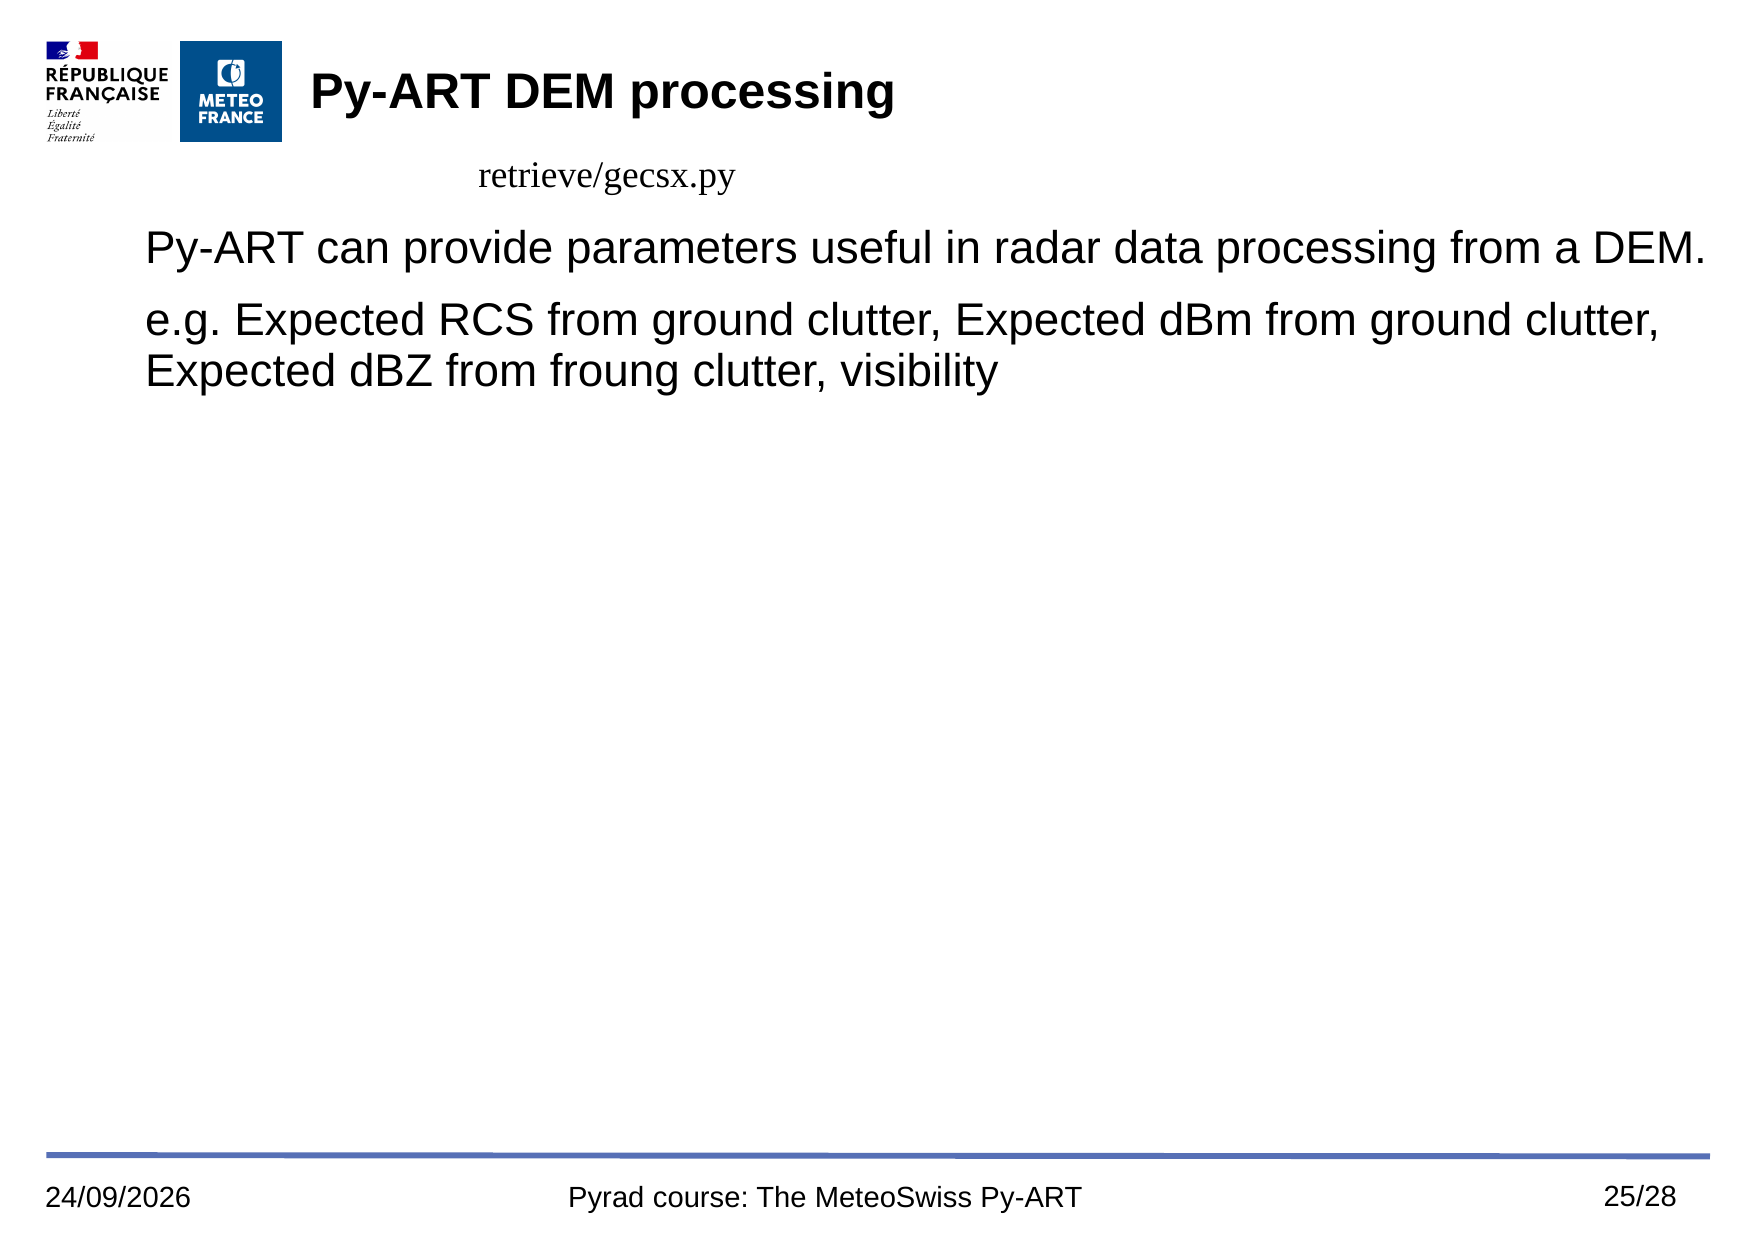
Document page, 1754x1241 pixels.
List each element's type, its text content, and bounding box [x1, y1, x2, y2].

text_box retrieve/gecsx.py [463, 146, 752, 203]
list Py-ART can provide parameters useful in radar data processing from a DEM. e.g. Expected RCS from ground clutter, Expected dBm from ground clutter, Expected dBZ from froung clutter, visibility [44, 222, 1712, 1118]
picture [180, 41, 282, 142]
title Py-ART DEM processing [310, 40, 1697, 142]
picture [46, 41, 172, 142]
